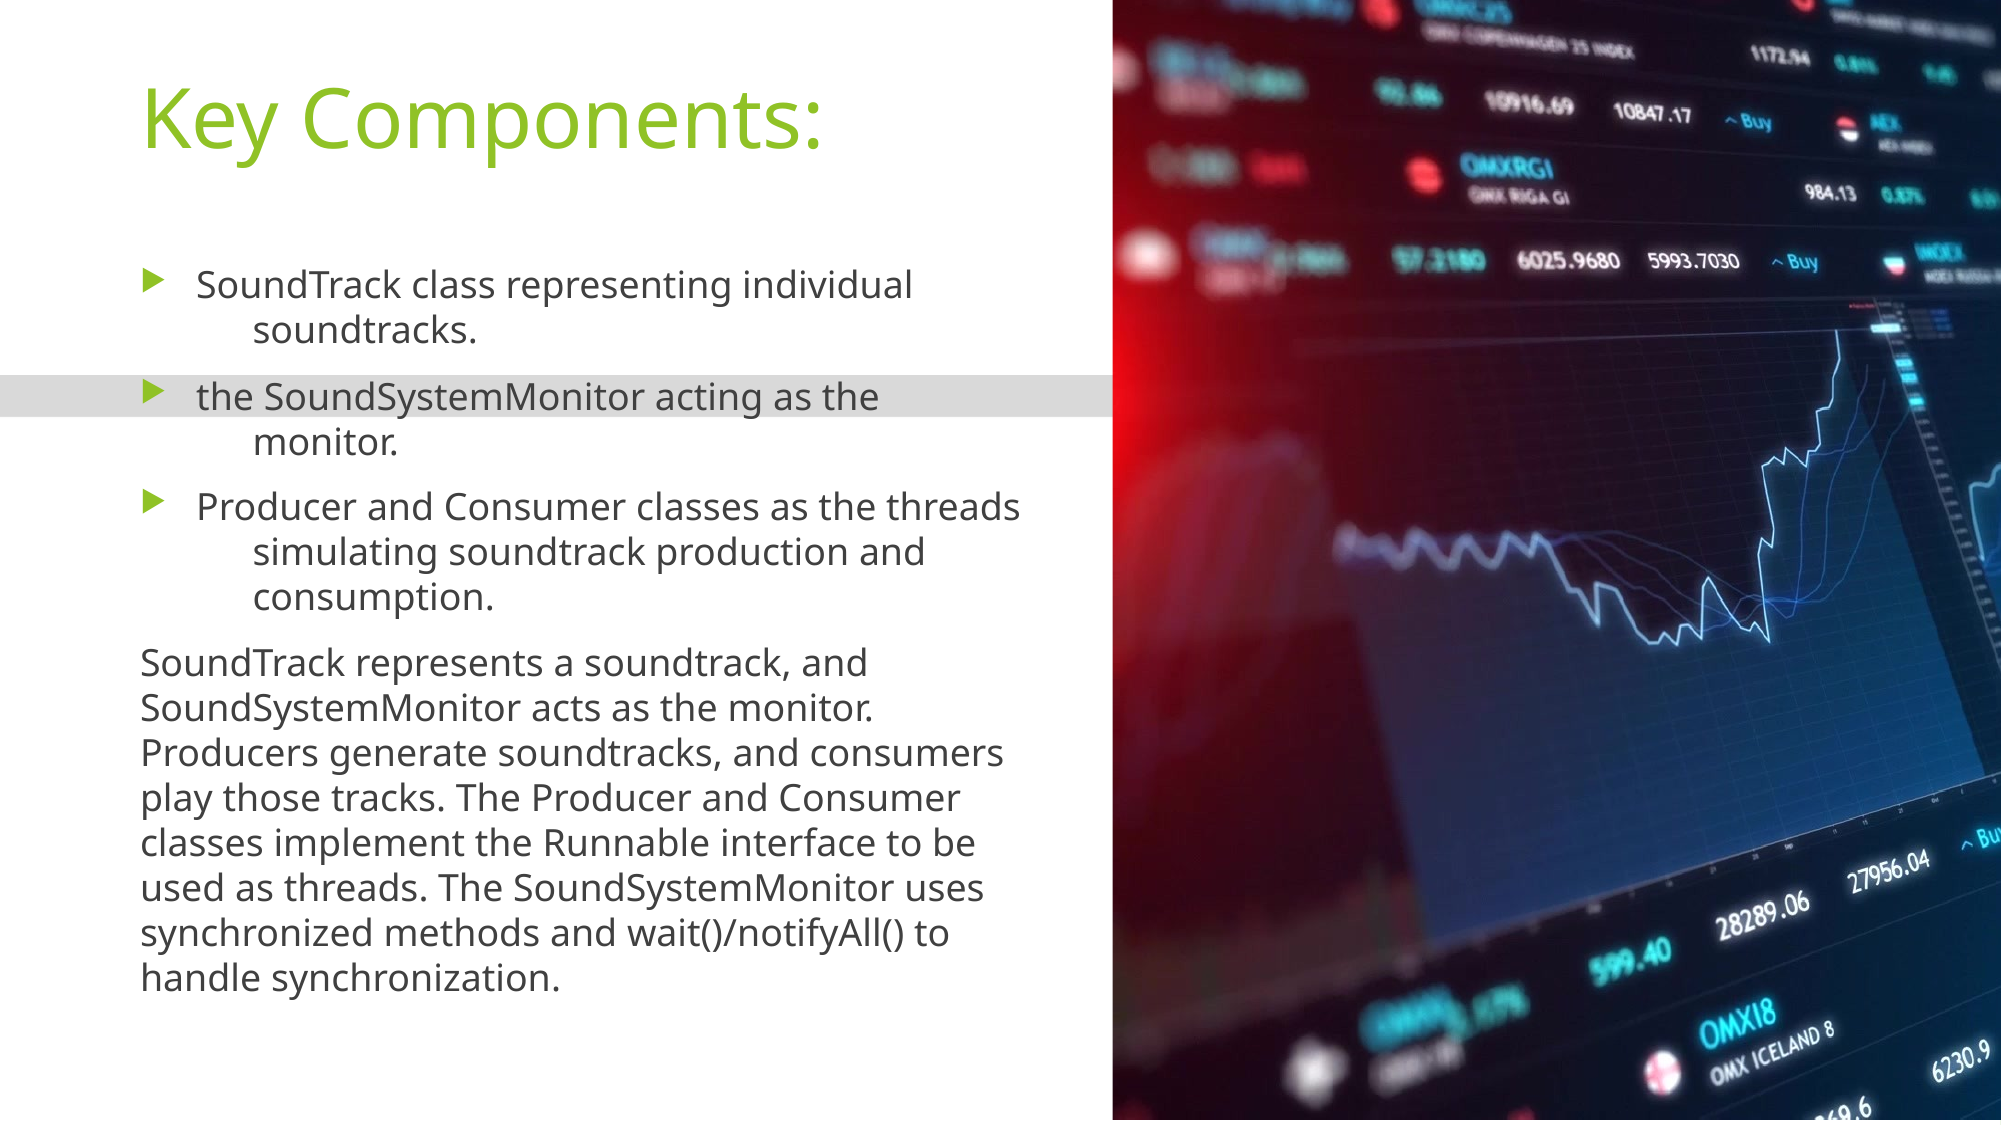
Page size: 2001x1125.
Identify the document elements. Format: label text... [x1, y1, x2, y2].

picture [1978, 830, 1988, 847]
list SoundTrack class representing individual soundtracks. the SoundSystemMonitor acting as the monitor. Producer and Consumer classes as the threads simulating soundtrack production and consumption. SoundTrack represents a soundtrack, and SoundSystemMonitor acts as the monitor. Producers generate soundtracks, and consumers play those tracks. The Producer and Consumer classes implement the Runnable interface to be used as threads. The SoundSystemMonitor uses synchronized methods and wait()/notifyAll() to handle synchronization. [124, 254, 1044, 1043]
text_box [0, 0, 1112, 1125]
title Key Components: [124, 57, 888, 254]
picture [1112, 0, 2000, 1125]
